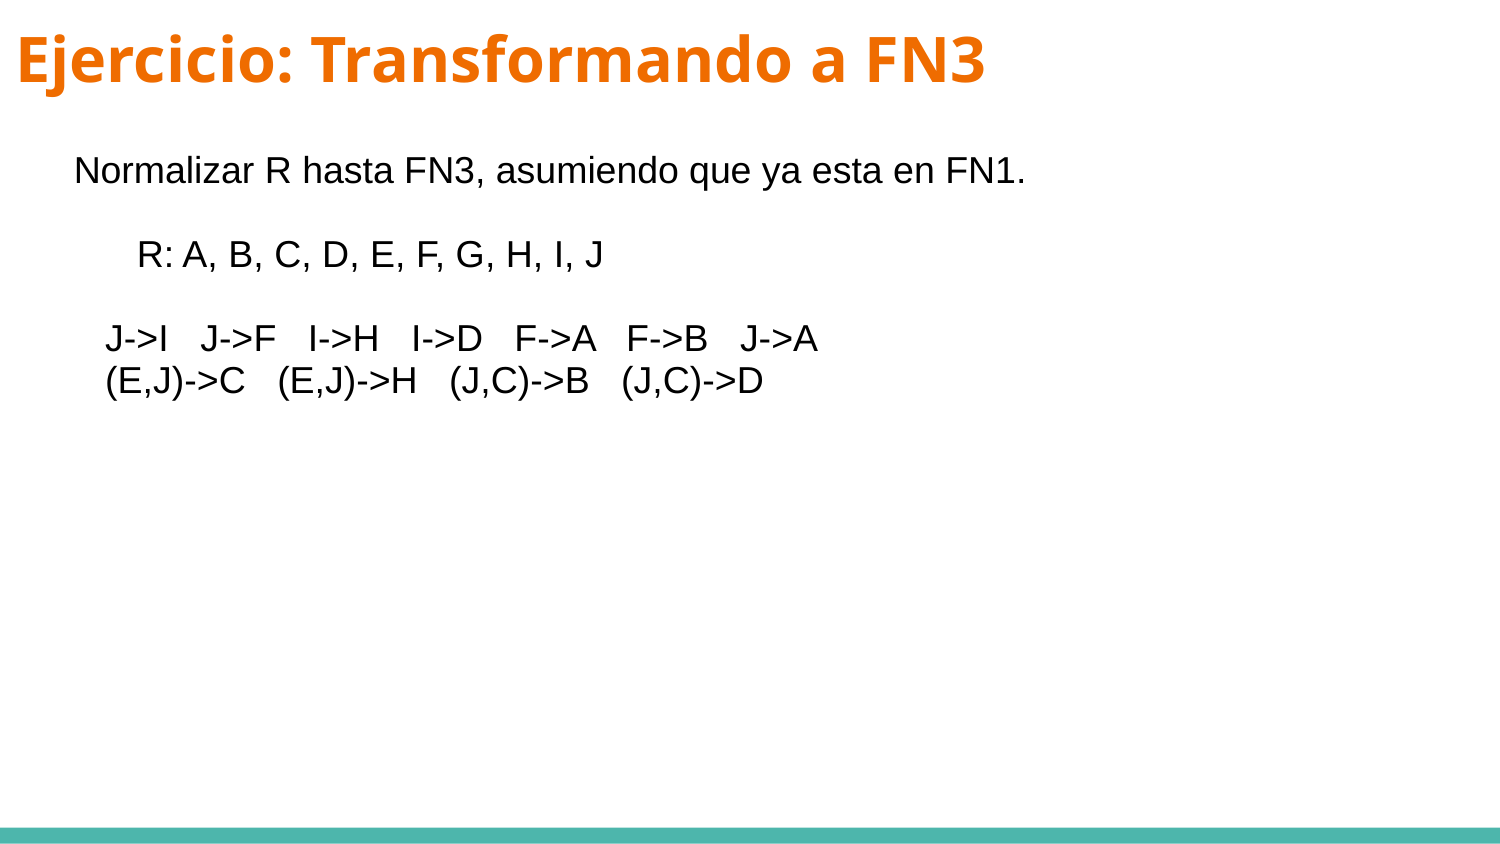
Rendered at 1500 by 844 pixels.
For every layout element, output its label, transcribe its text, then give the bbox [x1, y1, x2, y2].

text_box Normalizar R hasta FN3, asumiendo que ya esta en FN1. R: A, B, C, D, E, F, G, H, I, J J->I J->F I->H I->D F->A F->B J->A (E,J)->C (E,J)->H (J,C)->B (J,C)->D [59, 141, 1430, 493]
title Ejercicio: Transformando a FN3 [0, 0, 1398, 116]
